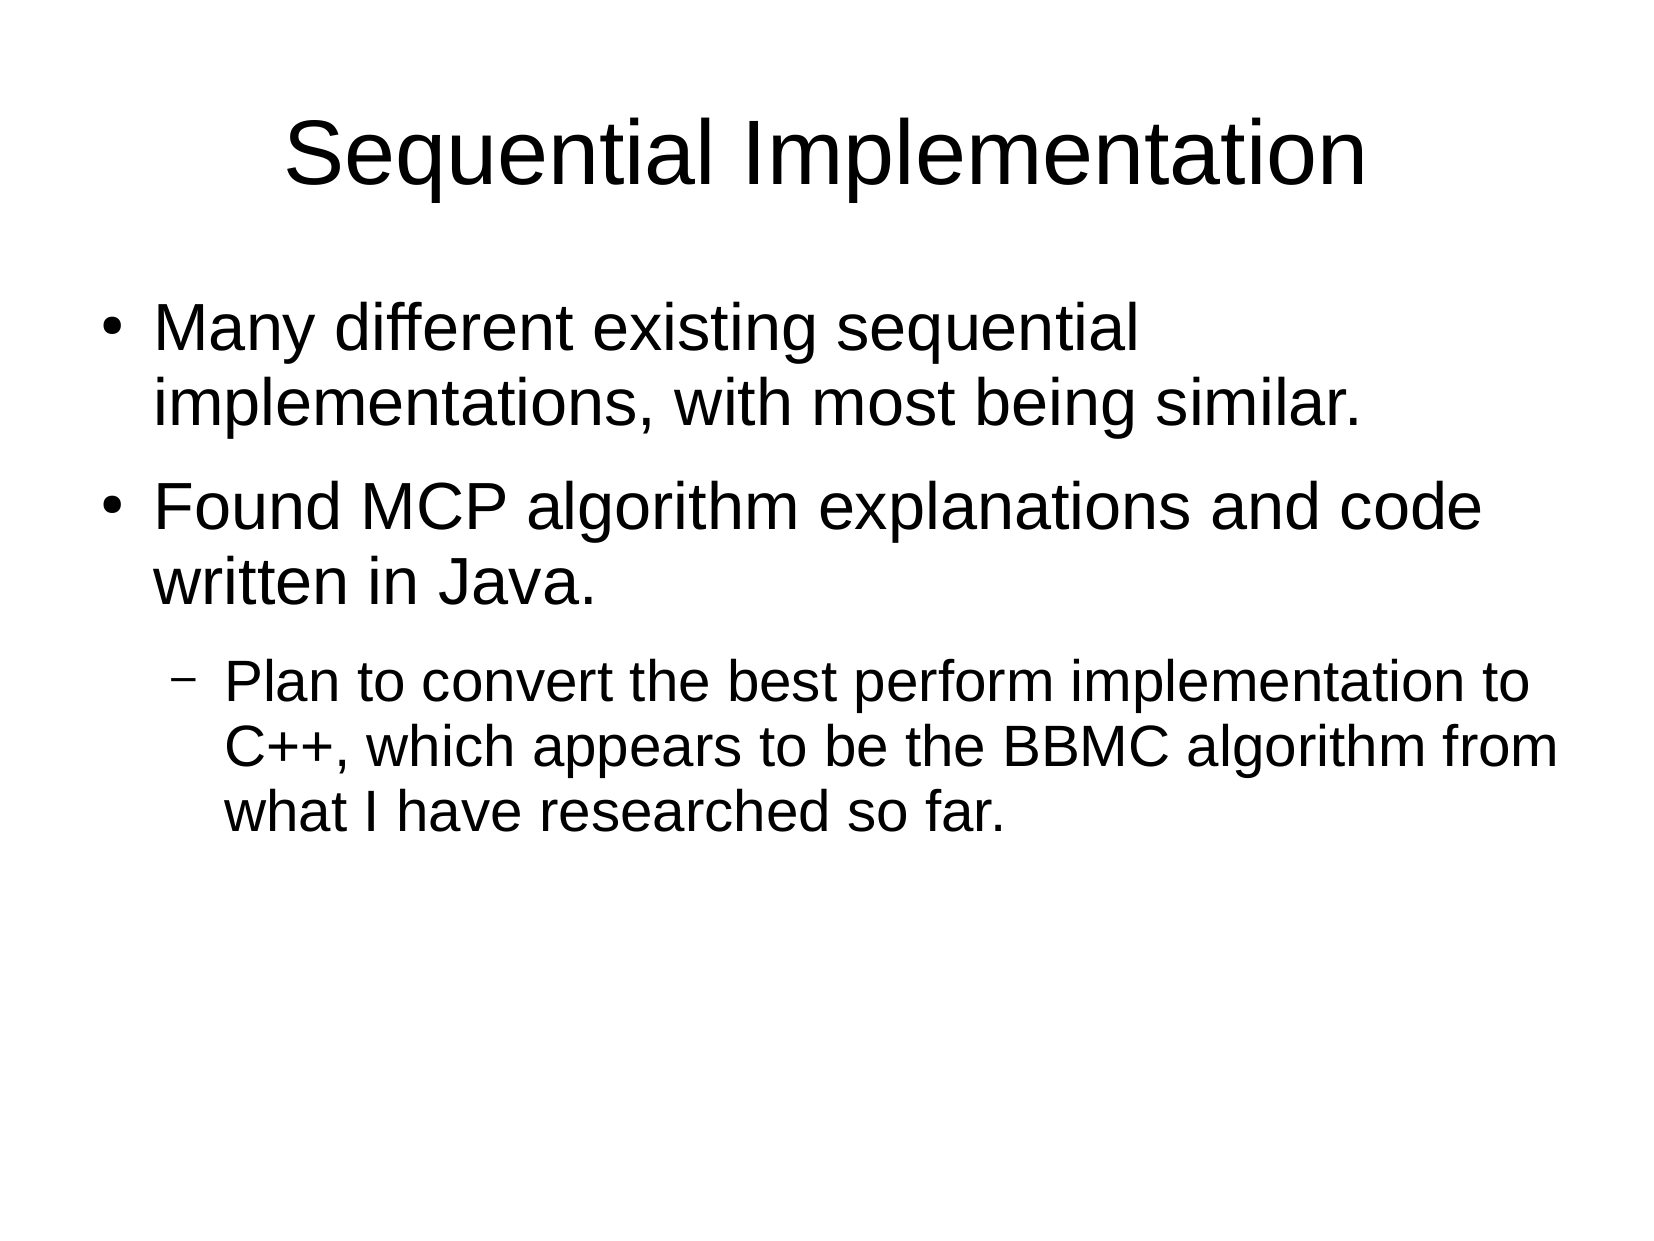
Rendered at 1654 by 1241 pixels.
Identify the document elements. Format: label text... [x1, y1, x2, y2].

list Many different existing sequential implementations, with most being similar. Found MCP algorithm explanations and code written in Java. Plan to convert the best perform implementation to C++, which appears to be the BBMC algorithm from what I have researched so far. [82, 290, 1571, 1010]
title Sequential Implementation [82, 49, 1571, 257]
